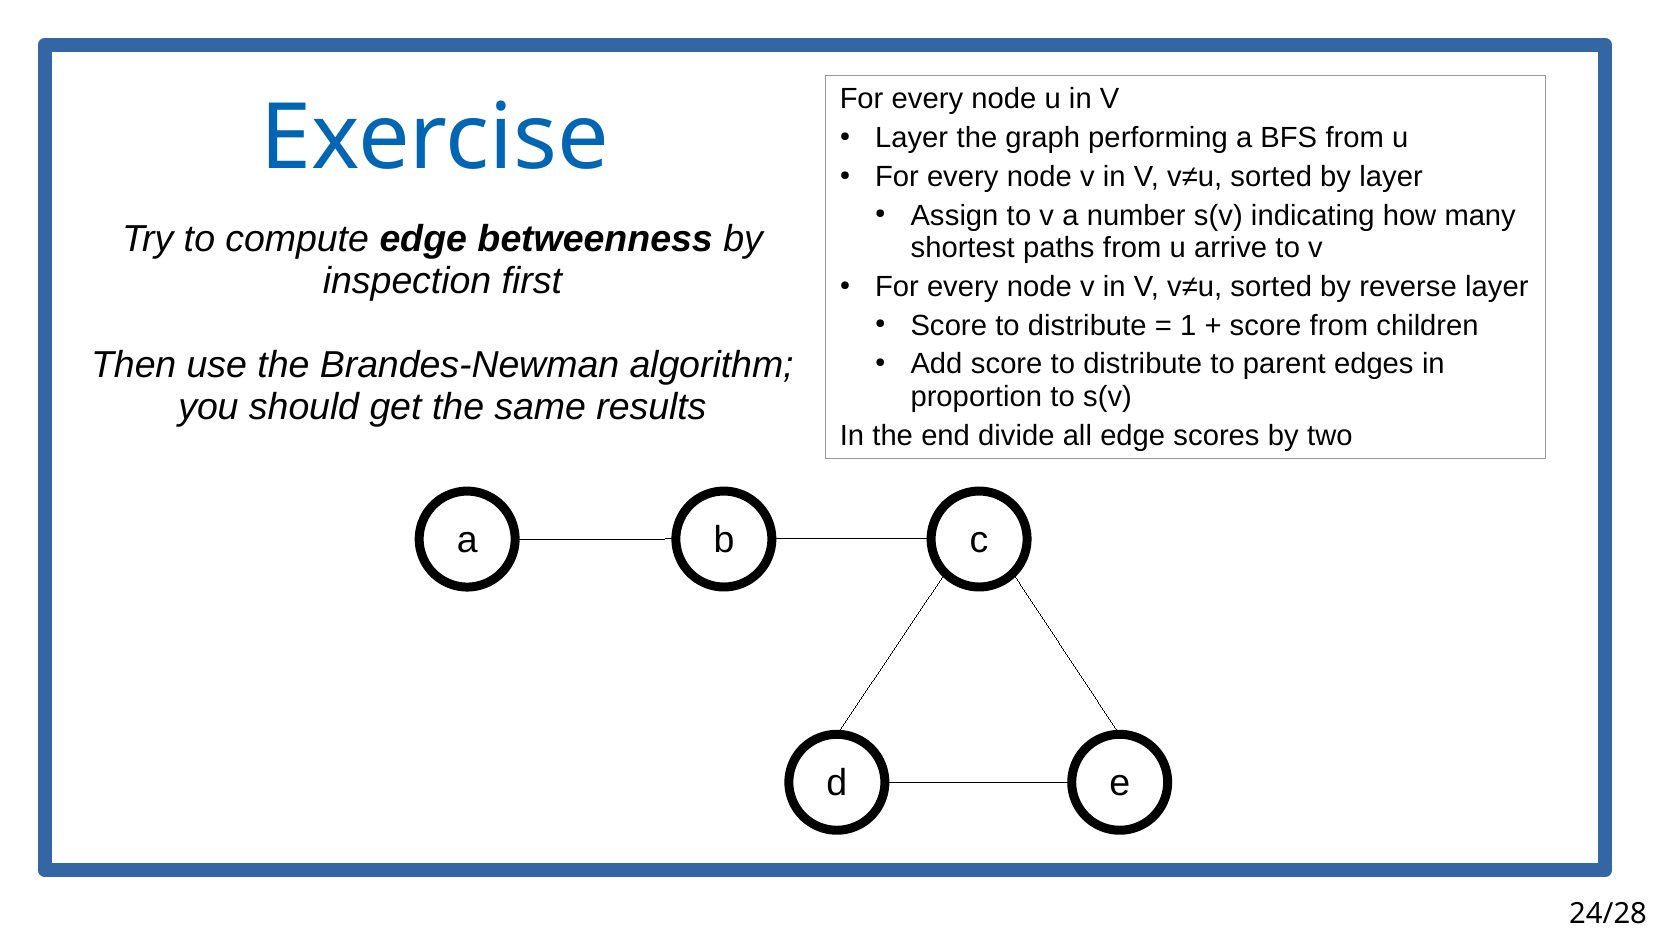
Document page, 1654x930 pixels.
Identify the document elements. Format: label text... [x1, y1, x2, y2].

text_box For every node u in V Layer the graph performing a BFS from u For every node v in V, v≠u, sorted by layer Assign to v a number s(v) indicating how many shortest paths from u arrive to v For every node v in V, v≠u, sorted by reverse layer Score to distribute = 1 + score from children Add score to distribute to parent edges in proportion to s(v) In the end divide all edge scores by two [825, 75, 1546, 459]
title Exercise [90, 62, 781, 204]
text_box Try to compute edge betweenness by inspection first Then use the Brandes-Newman algorithm; you should get the same results [75, 209, 811, 435]
text_box d [788, 734, 885, 831]
text_box e [1071, 734, 1168, 831]
text_box b [675, 491, 772, 588]
text_box a [419, 491, 516, 588]
text_box c [931, 491, 1028, 588]
